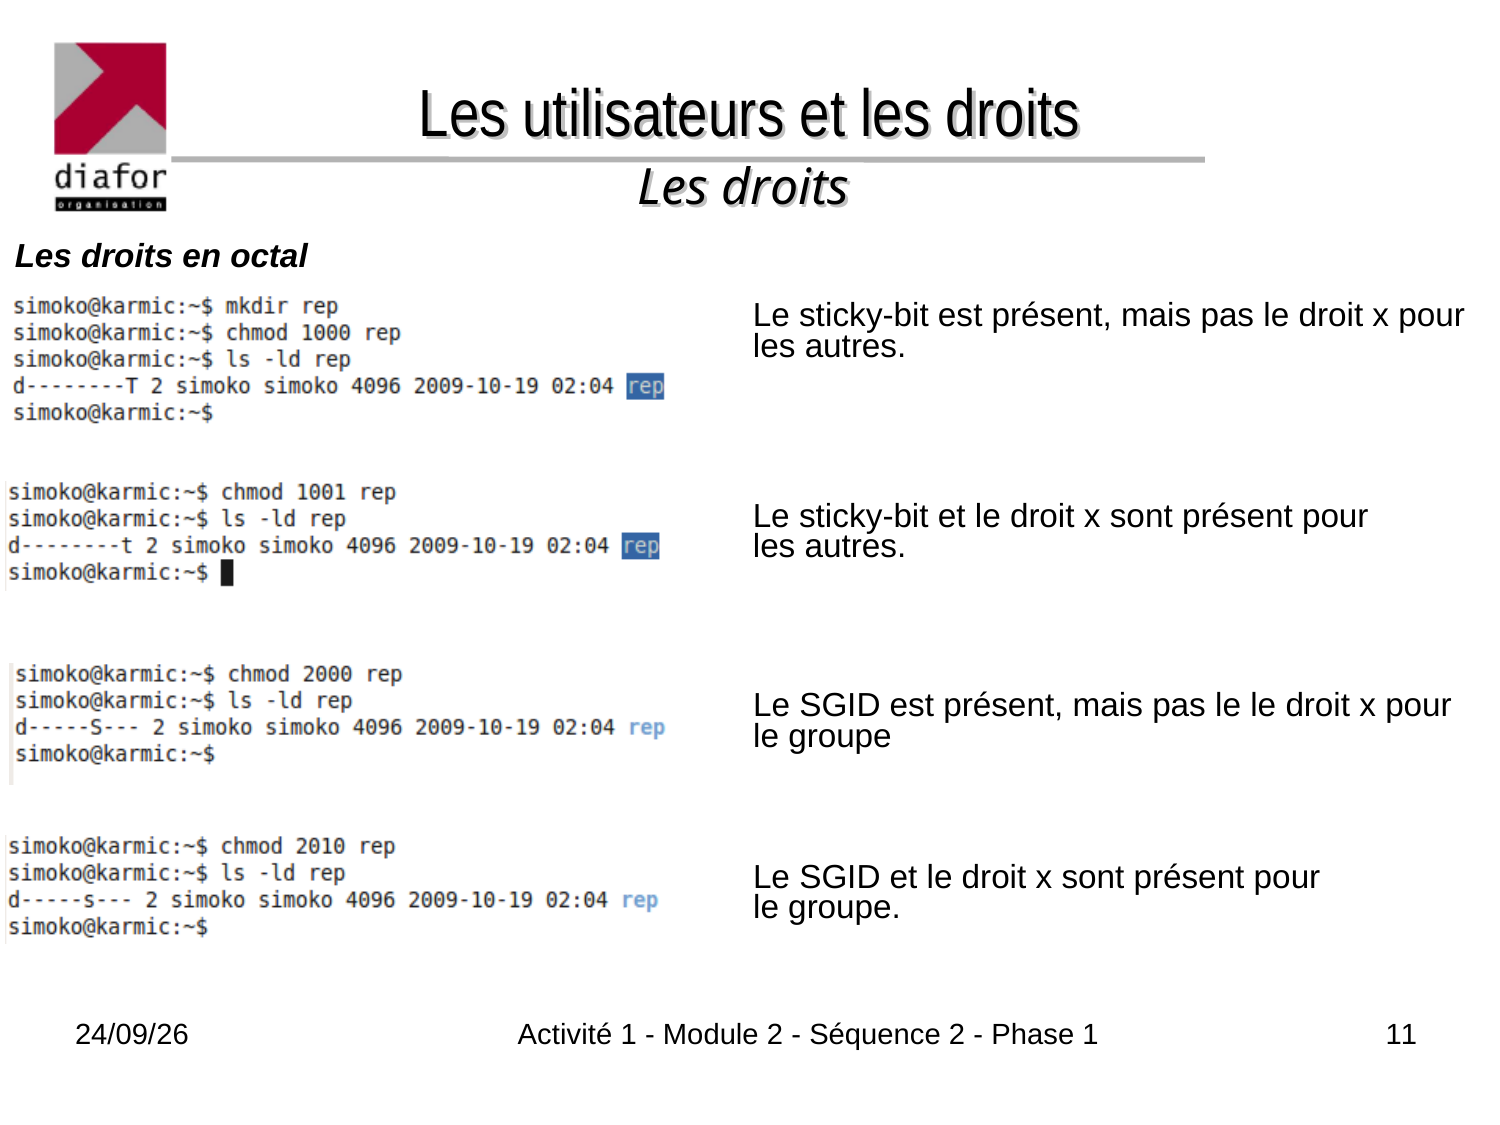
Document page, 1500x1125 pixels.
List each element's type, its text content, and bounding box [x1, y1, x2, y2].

picture [9, 663, 681, 785]
picture [13, 295, 680, 450]
text_box Les droits en octal [0, 236, 324, 282]
text_box Le sticky-bit est présent, mais pas le droit x pour les autres. [738, 295, 1481, 371]
picture [5, 481, 680, 591]
text_box Le sticky-bit et le droit x sont présent pour les autres. [738, 496, 1384, 572]
picture [5, 835, 685, 944]
title Les utilisateurs et les droits Les droits [75, 45, 1426, 250]
text_box Le SGID et le droit x sont présent pour le groupe. [738, 856, 1336, 932]
text_box Le SGID est présent, mais pas le le droit x pour le groupe [738, 685, 1468, 761]
picture [53, 42, 168, 213]
